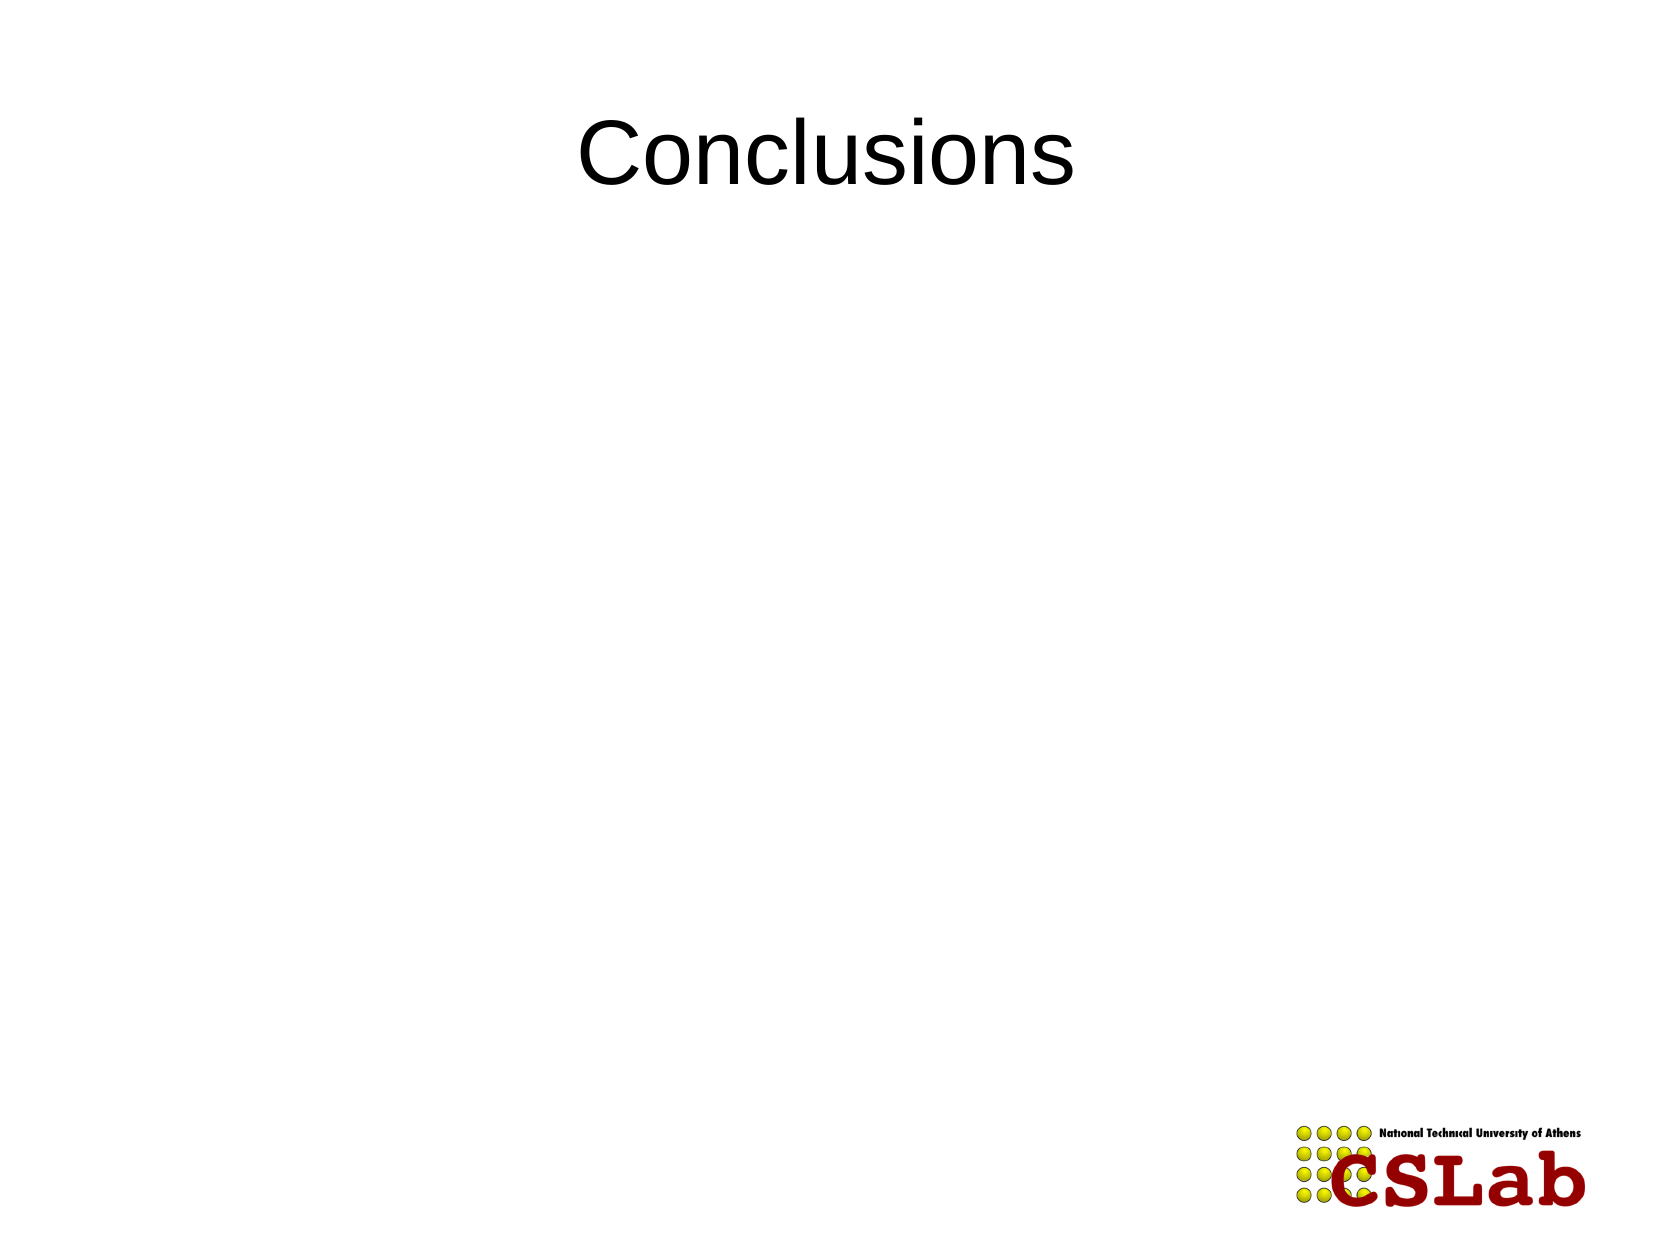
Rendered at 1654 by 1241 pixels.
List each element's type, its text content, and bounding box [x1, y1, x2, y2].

picture [1290, 1123, 1591, 1216]
title Conclusions [82, 49, 1571, 257]
